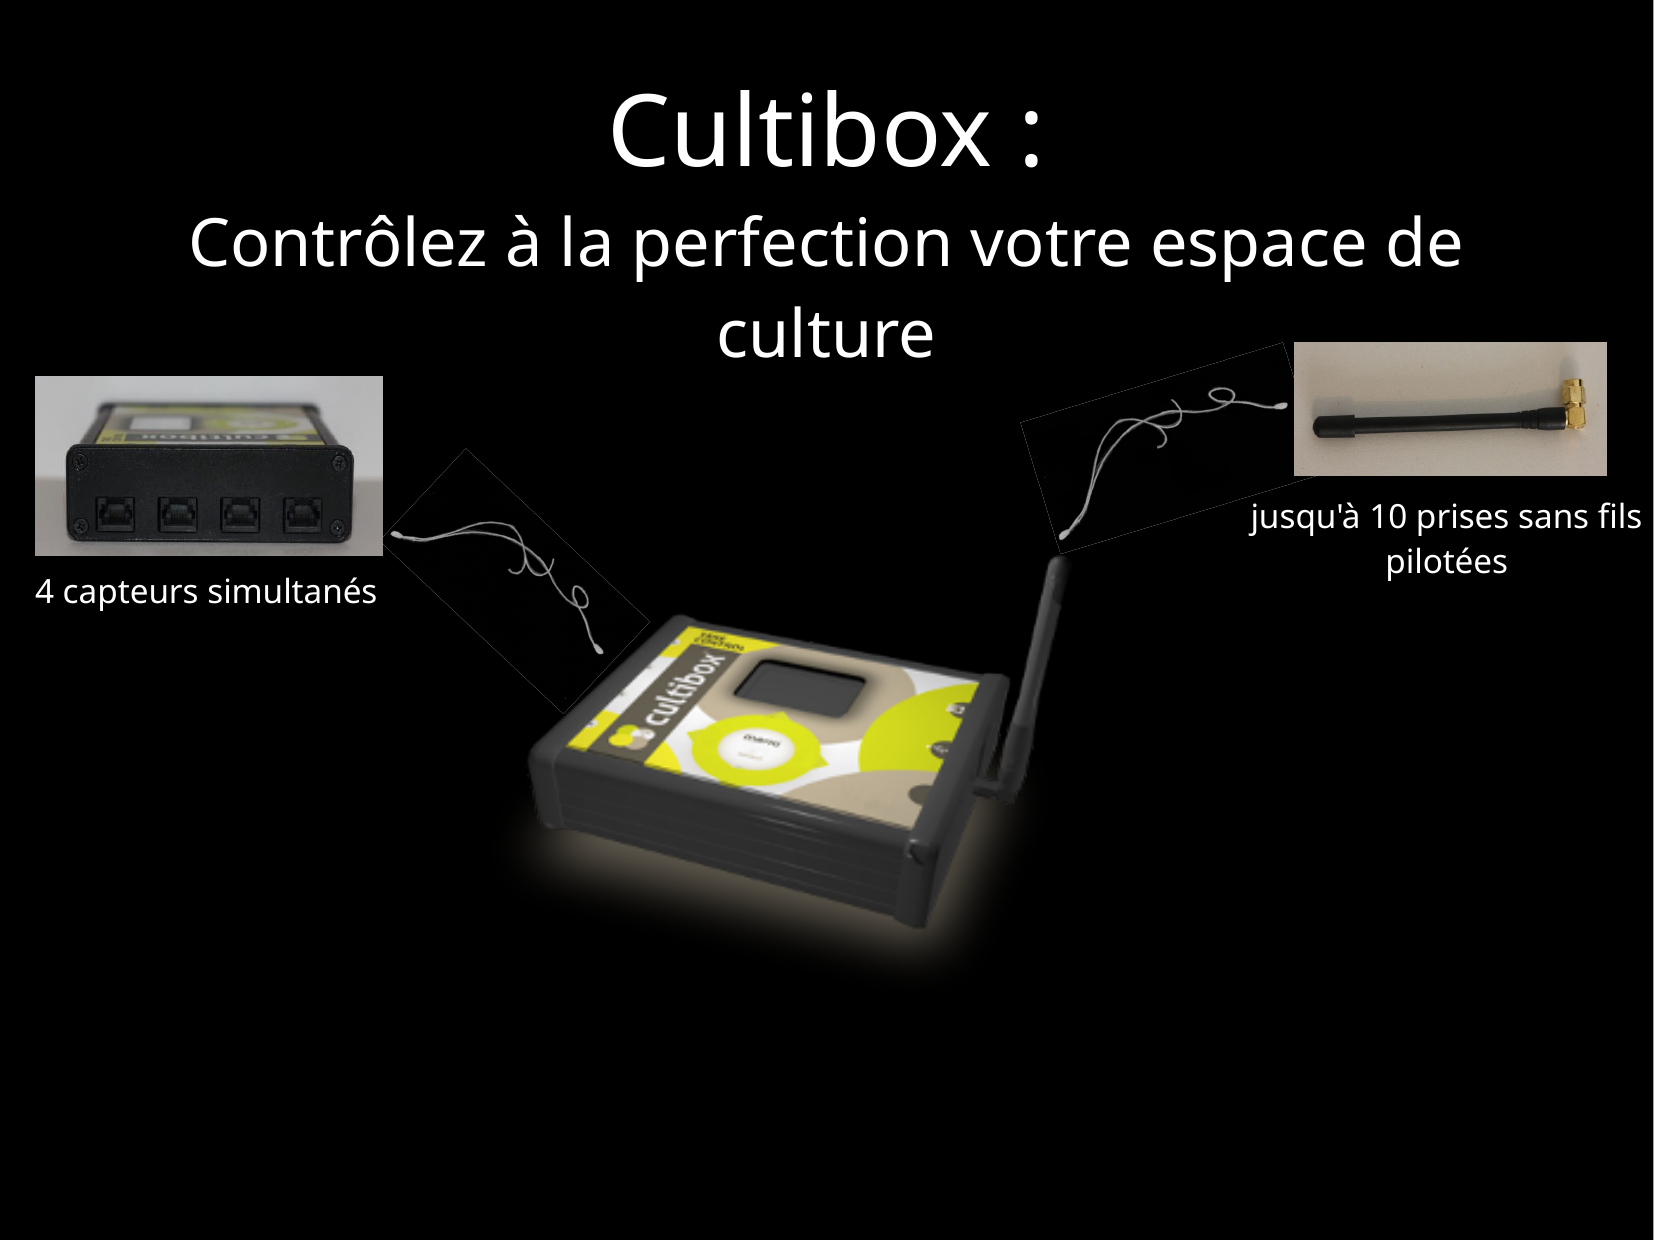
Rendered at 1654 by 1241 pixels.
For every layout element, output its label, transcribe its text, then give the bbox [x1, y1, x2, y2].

subtitle Cultibox : Contrôlez à la perfection votre espace de culture [82, 117, 1571, 319]
text_box jusqu'à 10 prises sans fils pilotées [1240, 497, 1654, 579]
text_box 4 capteurs simultanés [0, 567, 414, 615]
picture [35, 342, 1607, 1004]
